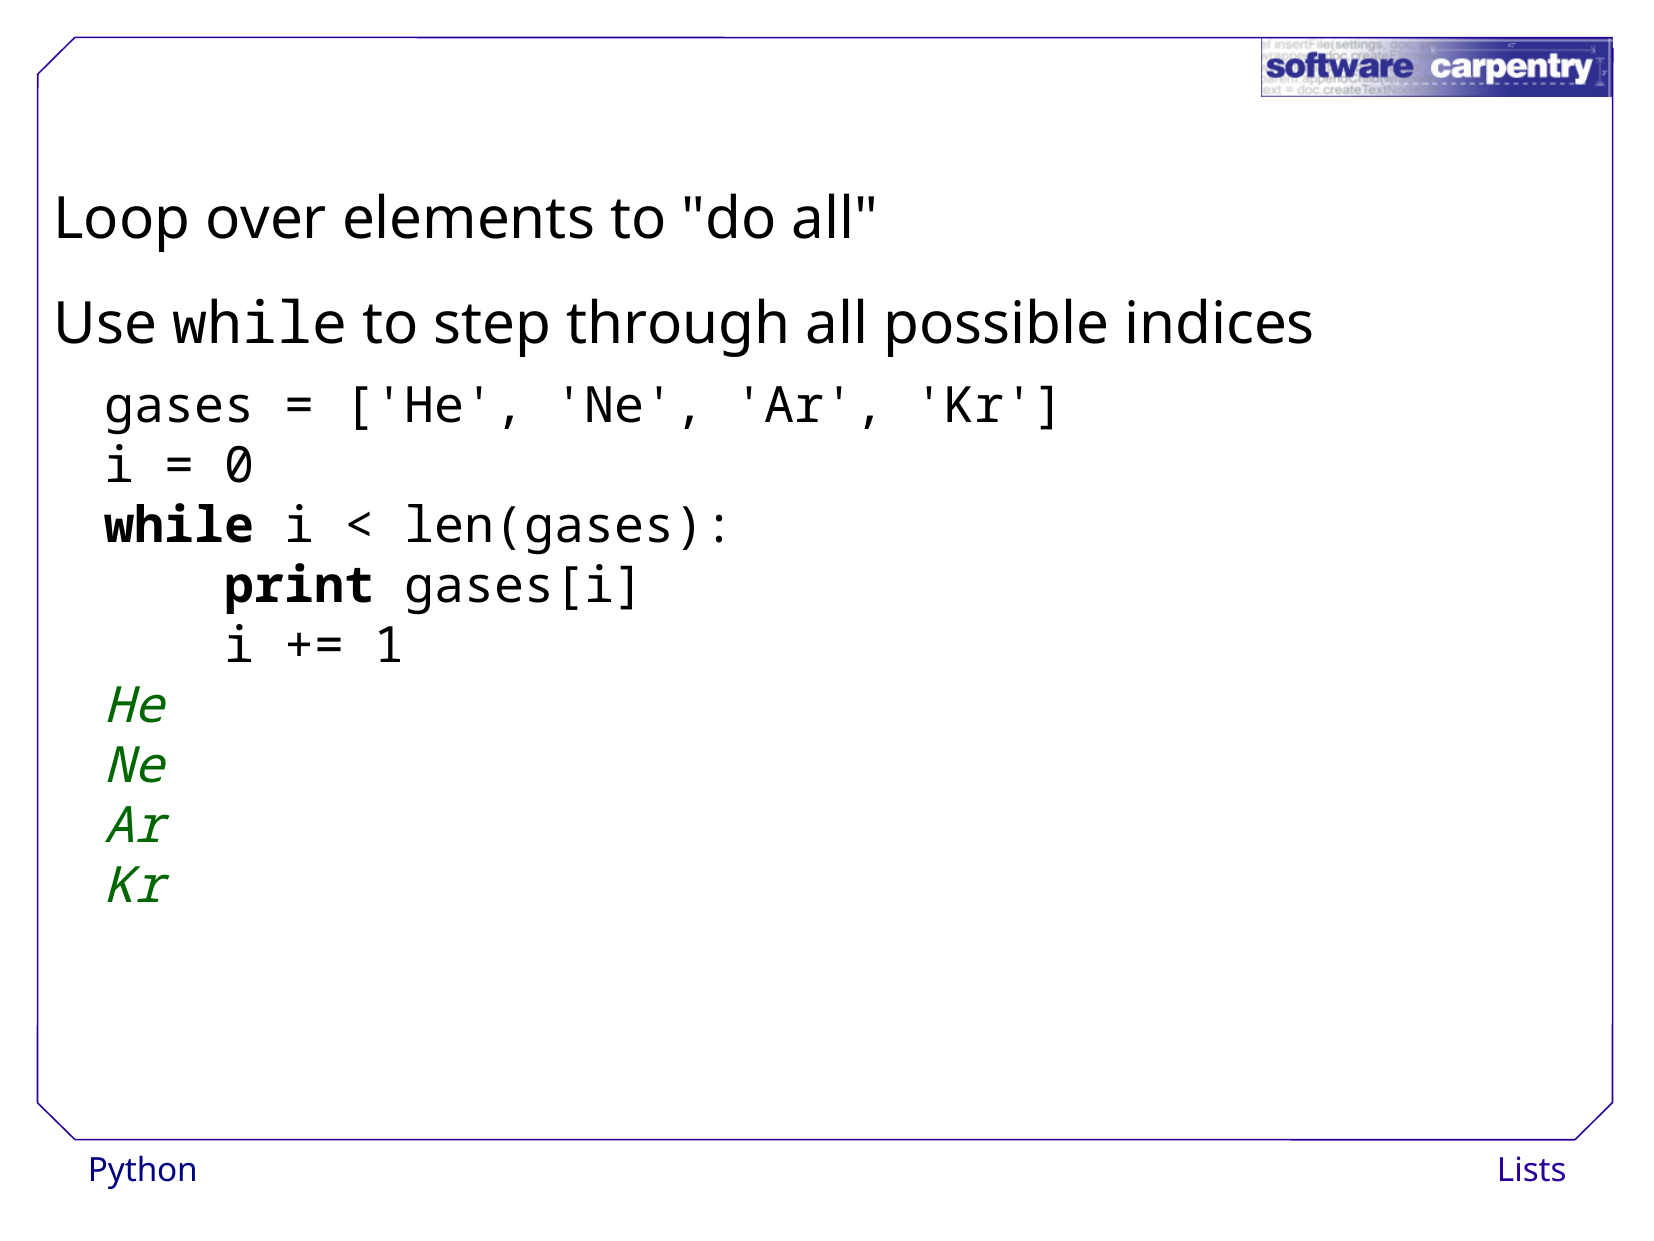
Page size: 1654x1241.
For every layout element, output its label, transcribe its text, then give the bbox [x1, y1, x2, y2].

text_box Loop over elements to "do all" Use while to step through all possible indices [38, 137, 1480, 364]
text_box gases = ['He', 'Ne', 'Ar', 'Kr'] i = 0 while i < len(gases): print gases[i] i += 1 He Ne Ar Kr [89, 365, 1512, 923]
picture [1261, 39, 1613, 97]
